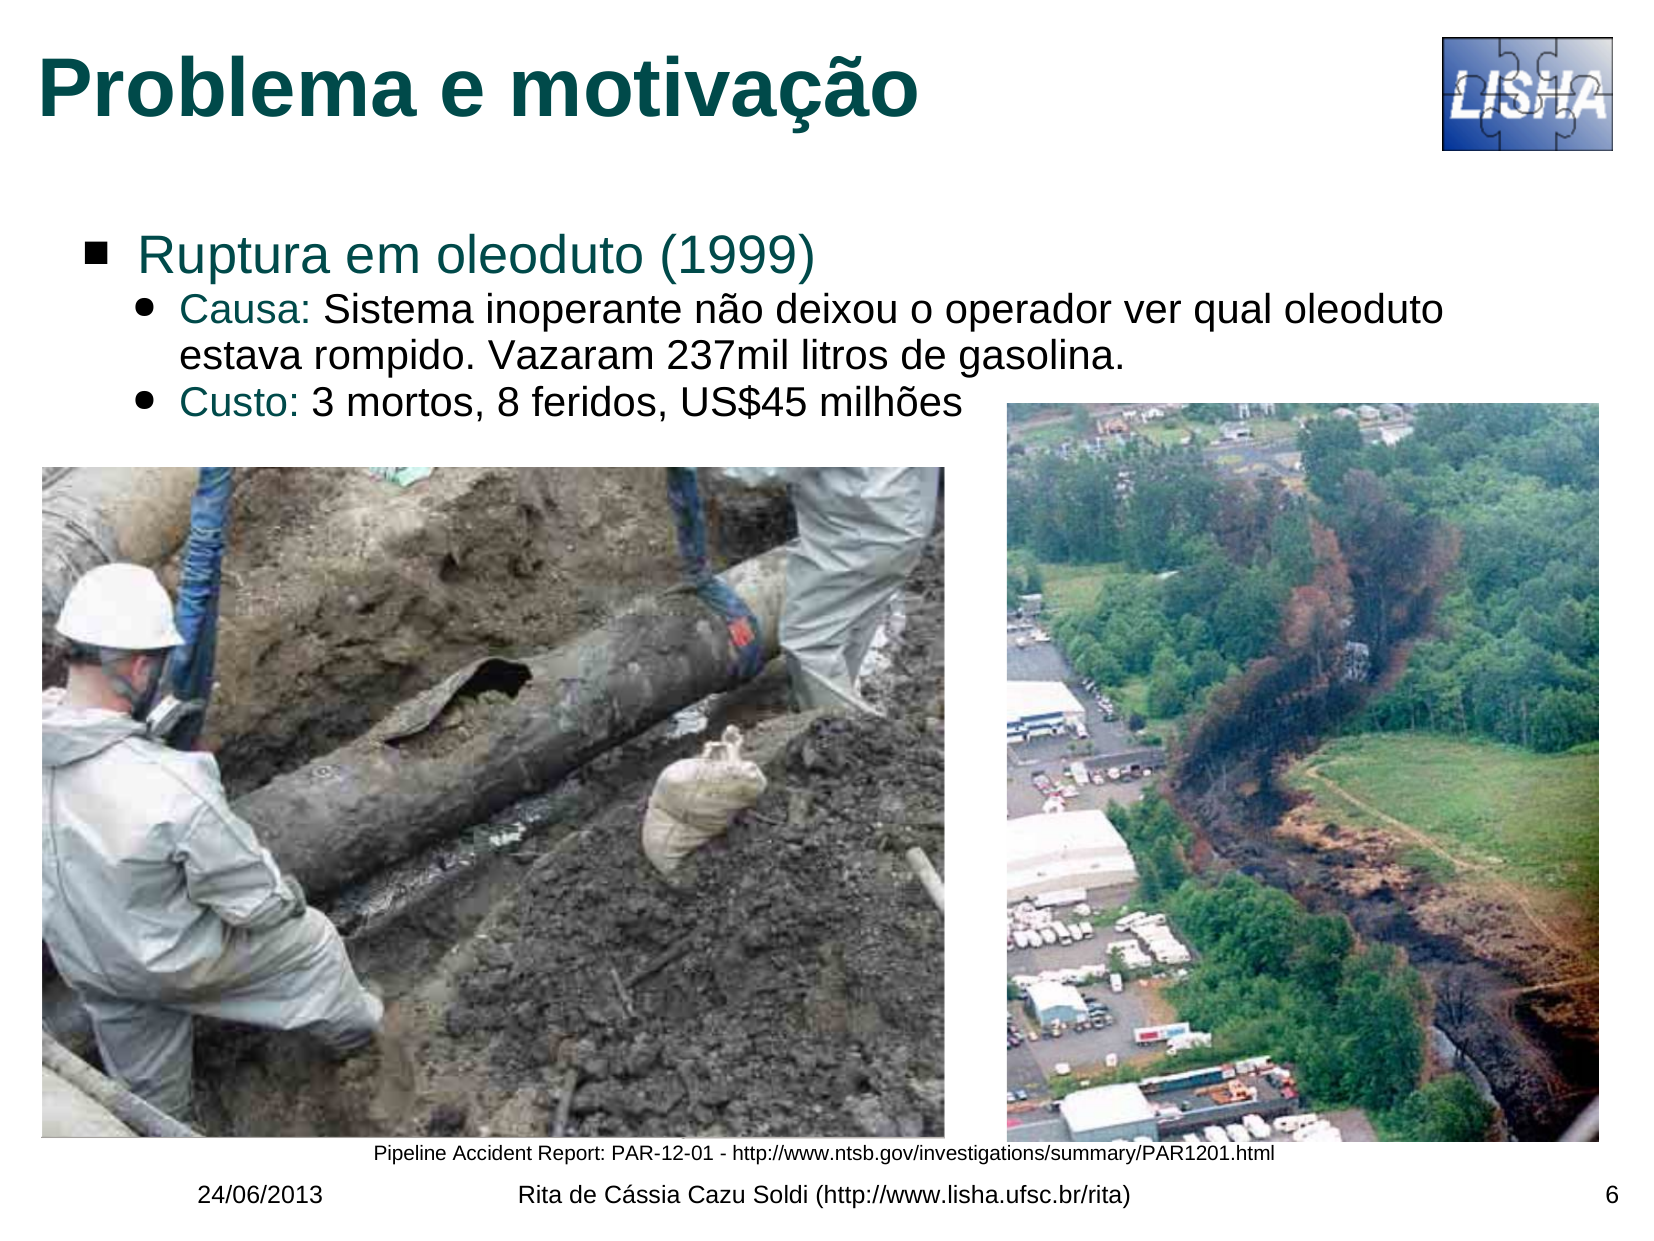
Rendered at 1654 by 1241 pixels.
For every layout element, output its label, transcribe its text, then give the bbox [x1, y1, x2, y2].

picture [1442, 37, 1613, 151]
text_box Pipeline Accident Report: PAR-12-01 - http://www.ntsb.gov/investigations/summary/PAR1201.html [0, 1141, 1650, 1220]
picture [1006, 403, 1599, 1141]
picture [41, 467, 945, 1139]
title Problema e motivação [37, 37, 1426, 151]
list Ruptura em oleoduto (1999) Causa: Sistema inoperante não deixou o operador ver qual oleoduto estava rompido. Vazaram 237mil litros de gasolina. Custo: 3 mortos, 8 feridos, US$45 milhões [37, 225, 1506, 449]
